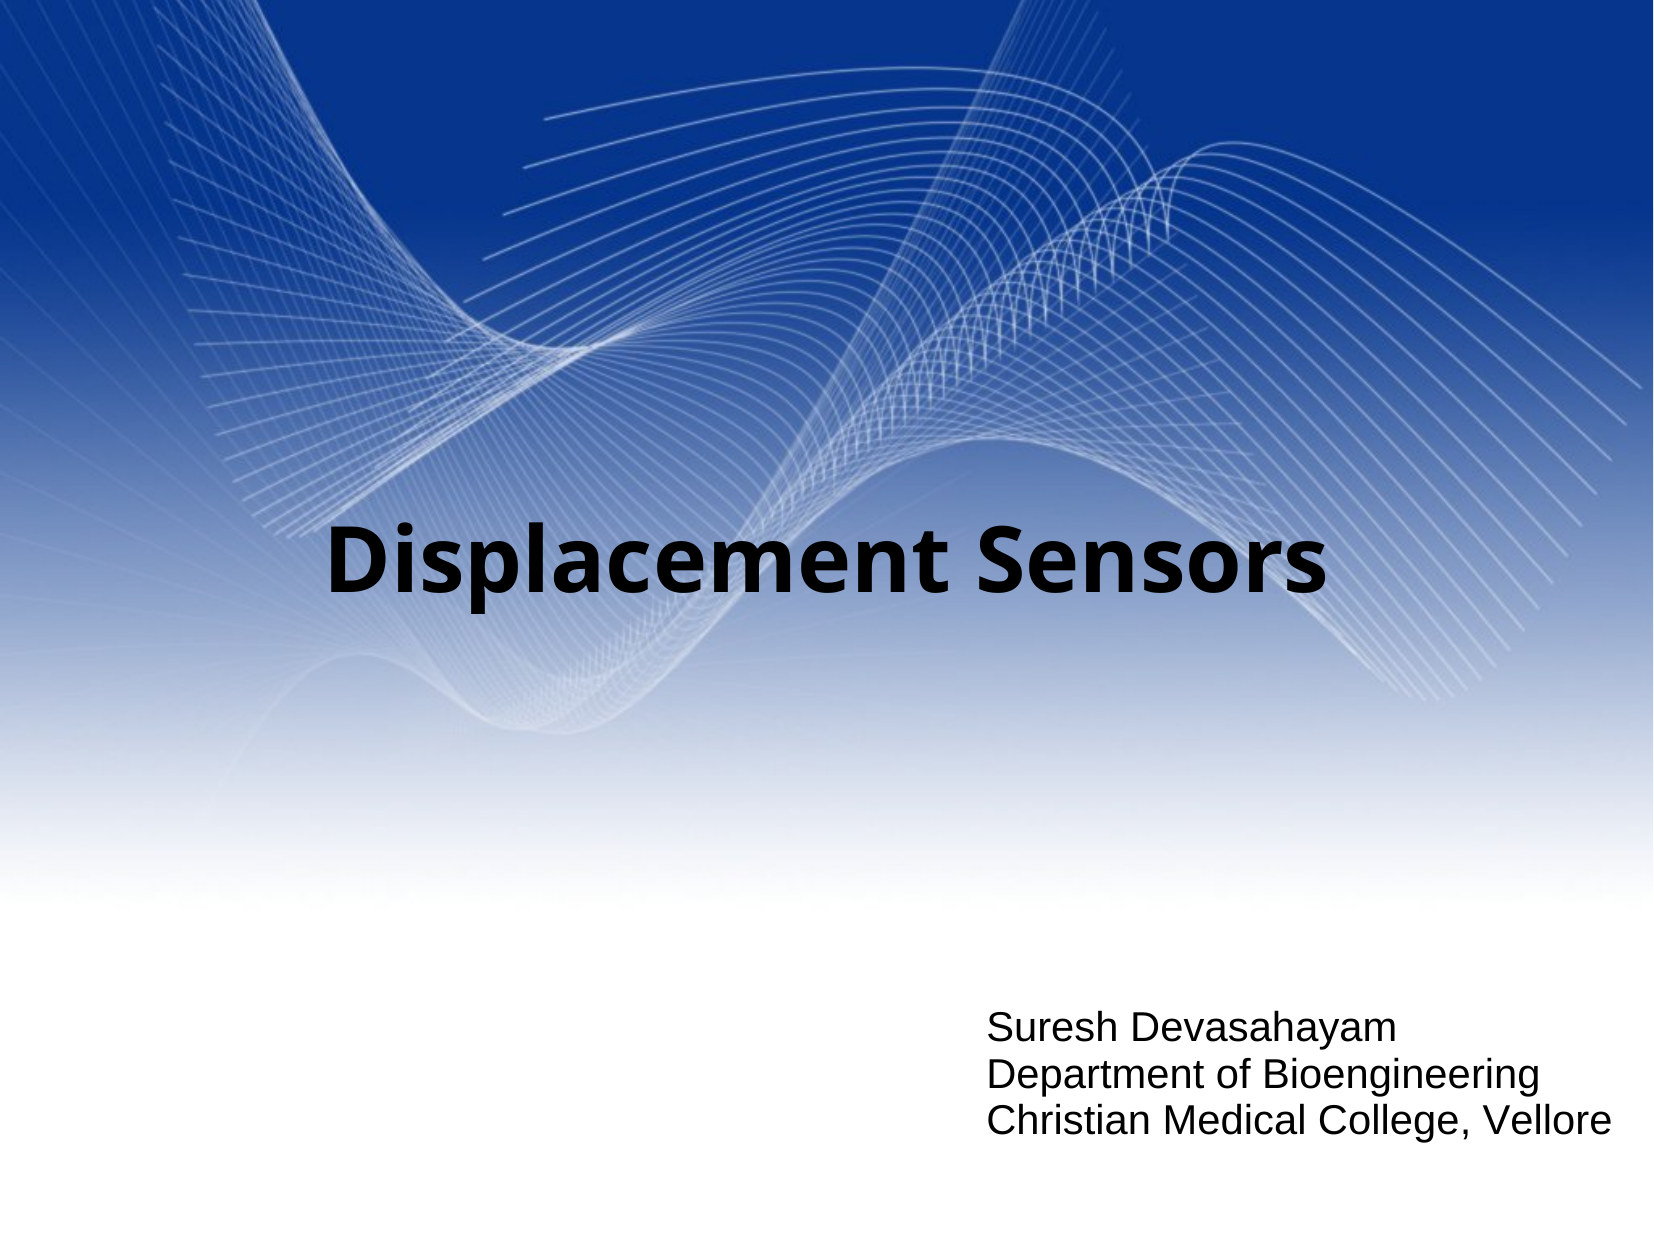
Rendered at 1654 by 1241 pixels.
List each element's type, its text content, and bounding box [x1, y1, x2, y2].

title Displacement Sensors [0, 386, 1653, 853]
list Suresh Devasahayam Department of Bioengineering Christian Medical College, Vellore [915, 1003, 1625, 1192]
picture [0, 0, 1654, 1241]
